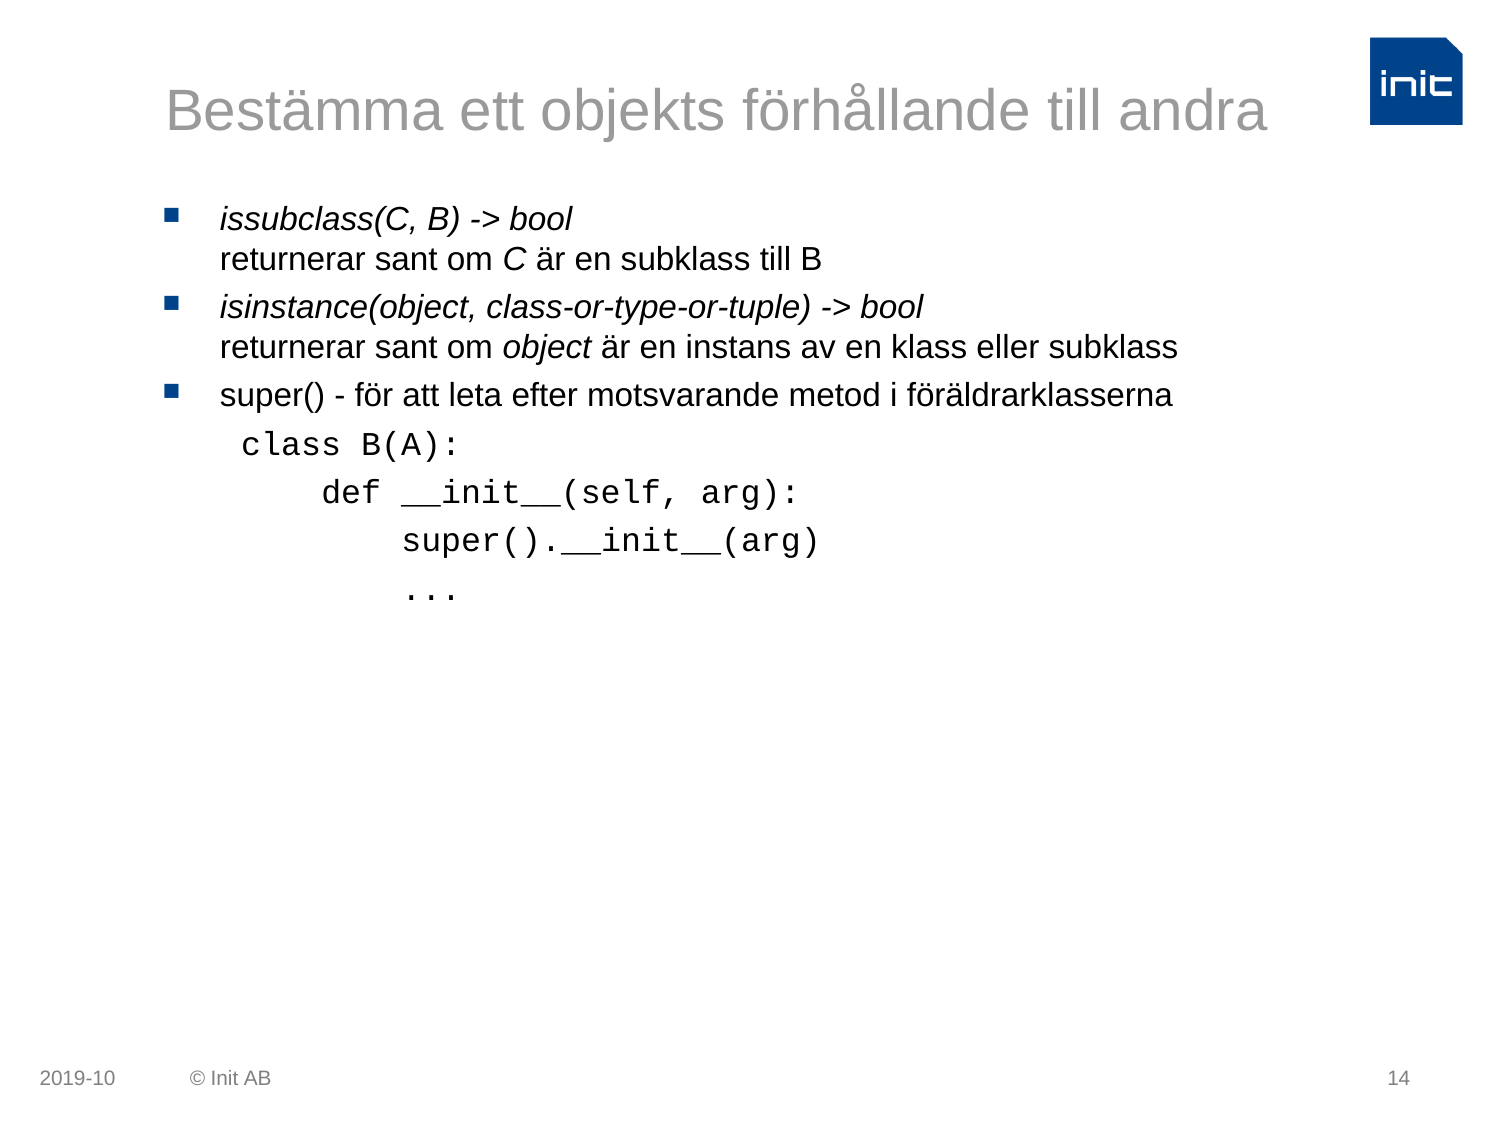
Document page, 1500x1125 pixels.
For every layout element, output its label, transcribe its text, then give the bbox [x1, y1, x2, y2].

text_box © Init AB [174, 1037, 1326, 1098]
text_box issubclass(C, B) -> bool returnerar sant om C är en subklass till B isinstance(object, class-or-type-or-tuple) -> bool returnerar sant om object är en instans av en klass eller subklass super() - för att leta efter motsvarande metod i föräldrarklasserna class B(A): def __init__(self, arg): super().__init__(arg) ... [150, 189, 1351, 963]
text_box 2019-10 [24, 1037, 151, 1098]
picture [1370, 37, 1463, 125]
text_box <nummer> [1350, 1037, 1426, 1098]
text_box Bestämma ett objekts förhållande till andra [150, 0, 1351, 151]
